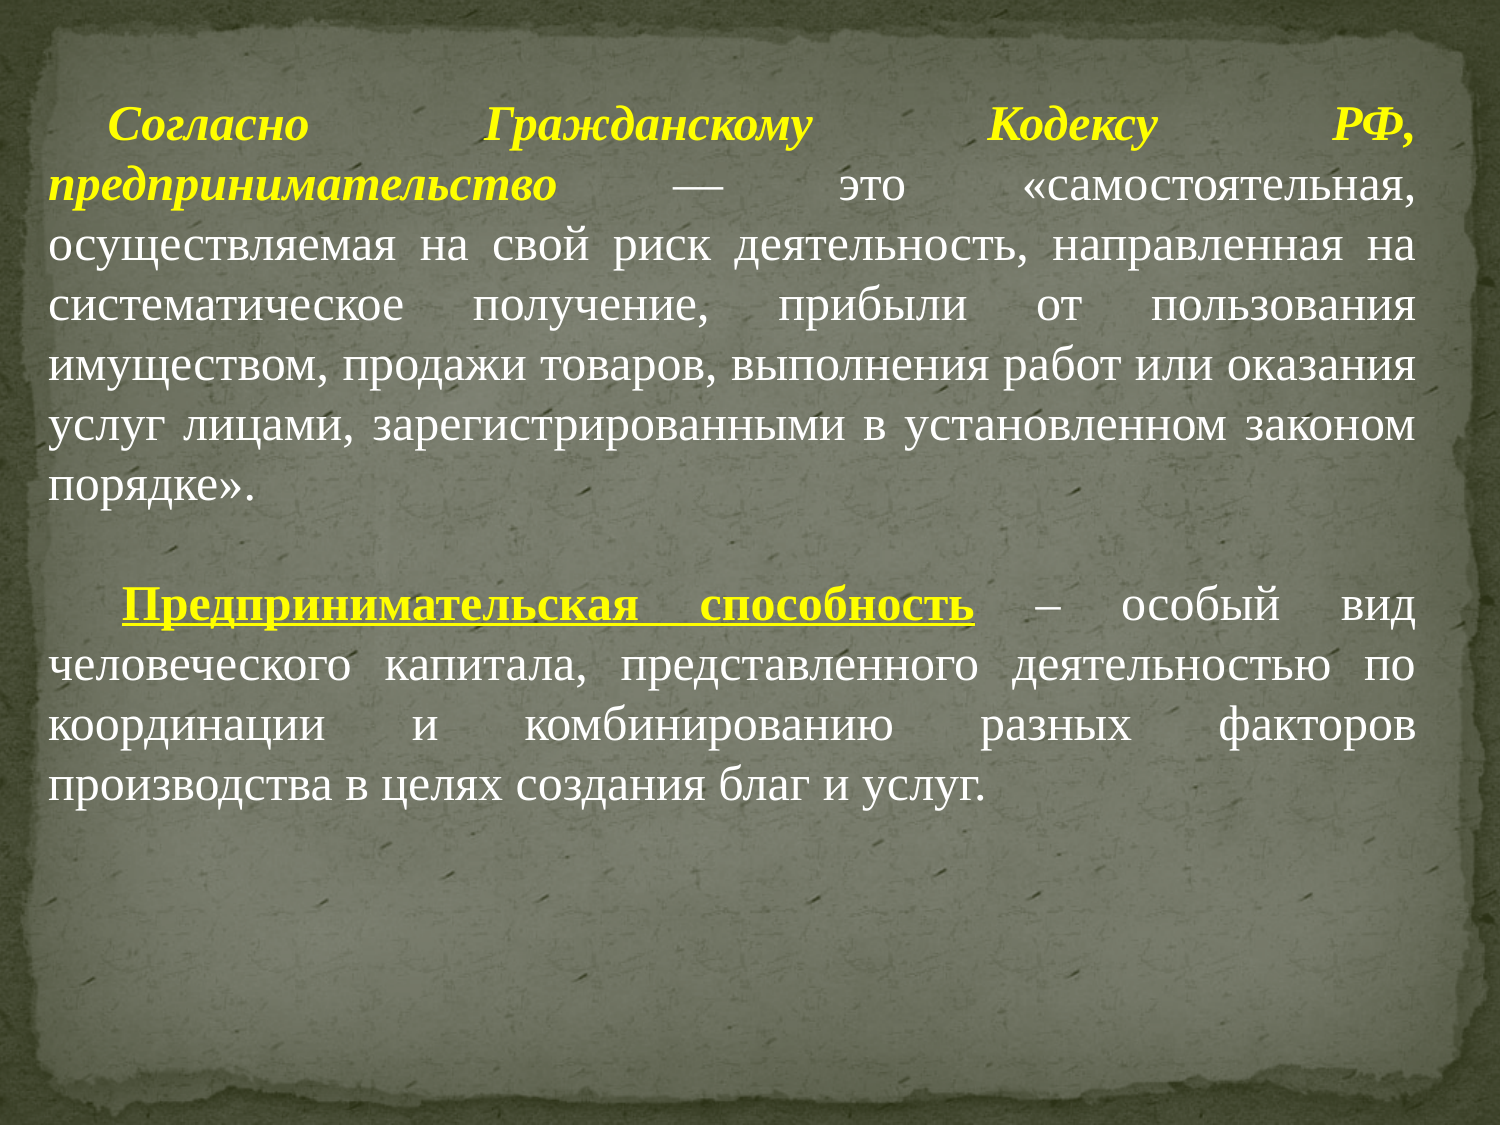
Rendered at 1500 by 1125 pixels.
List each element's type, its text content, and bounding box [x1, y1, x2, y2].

text_box Согласно Гражданскому Кодексу РФ, предпринимательство — это «самостоятельная, осуществляемая на свой риск деятельность, направленная на систематическое получение, прибыли от пользования имуществом, продажи товаров, выполнения работ или оказания услуг лицами, зарегистрированными в установленном законом порядке». Предпринимательская способность – особый вид человеческого капитала, представленного деятельностью по координации и комбинированию разных факторов производства в целях создания благ и услуг. [33, 83, 1432, 878]
